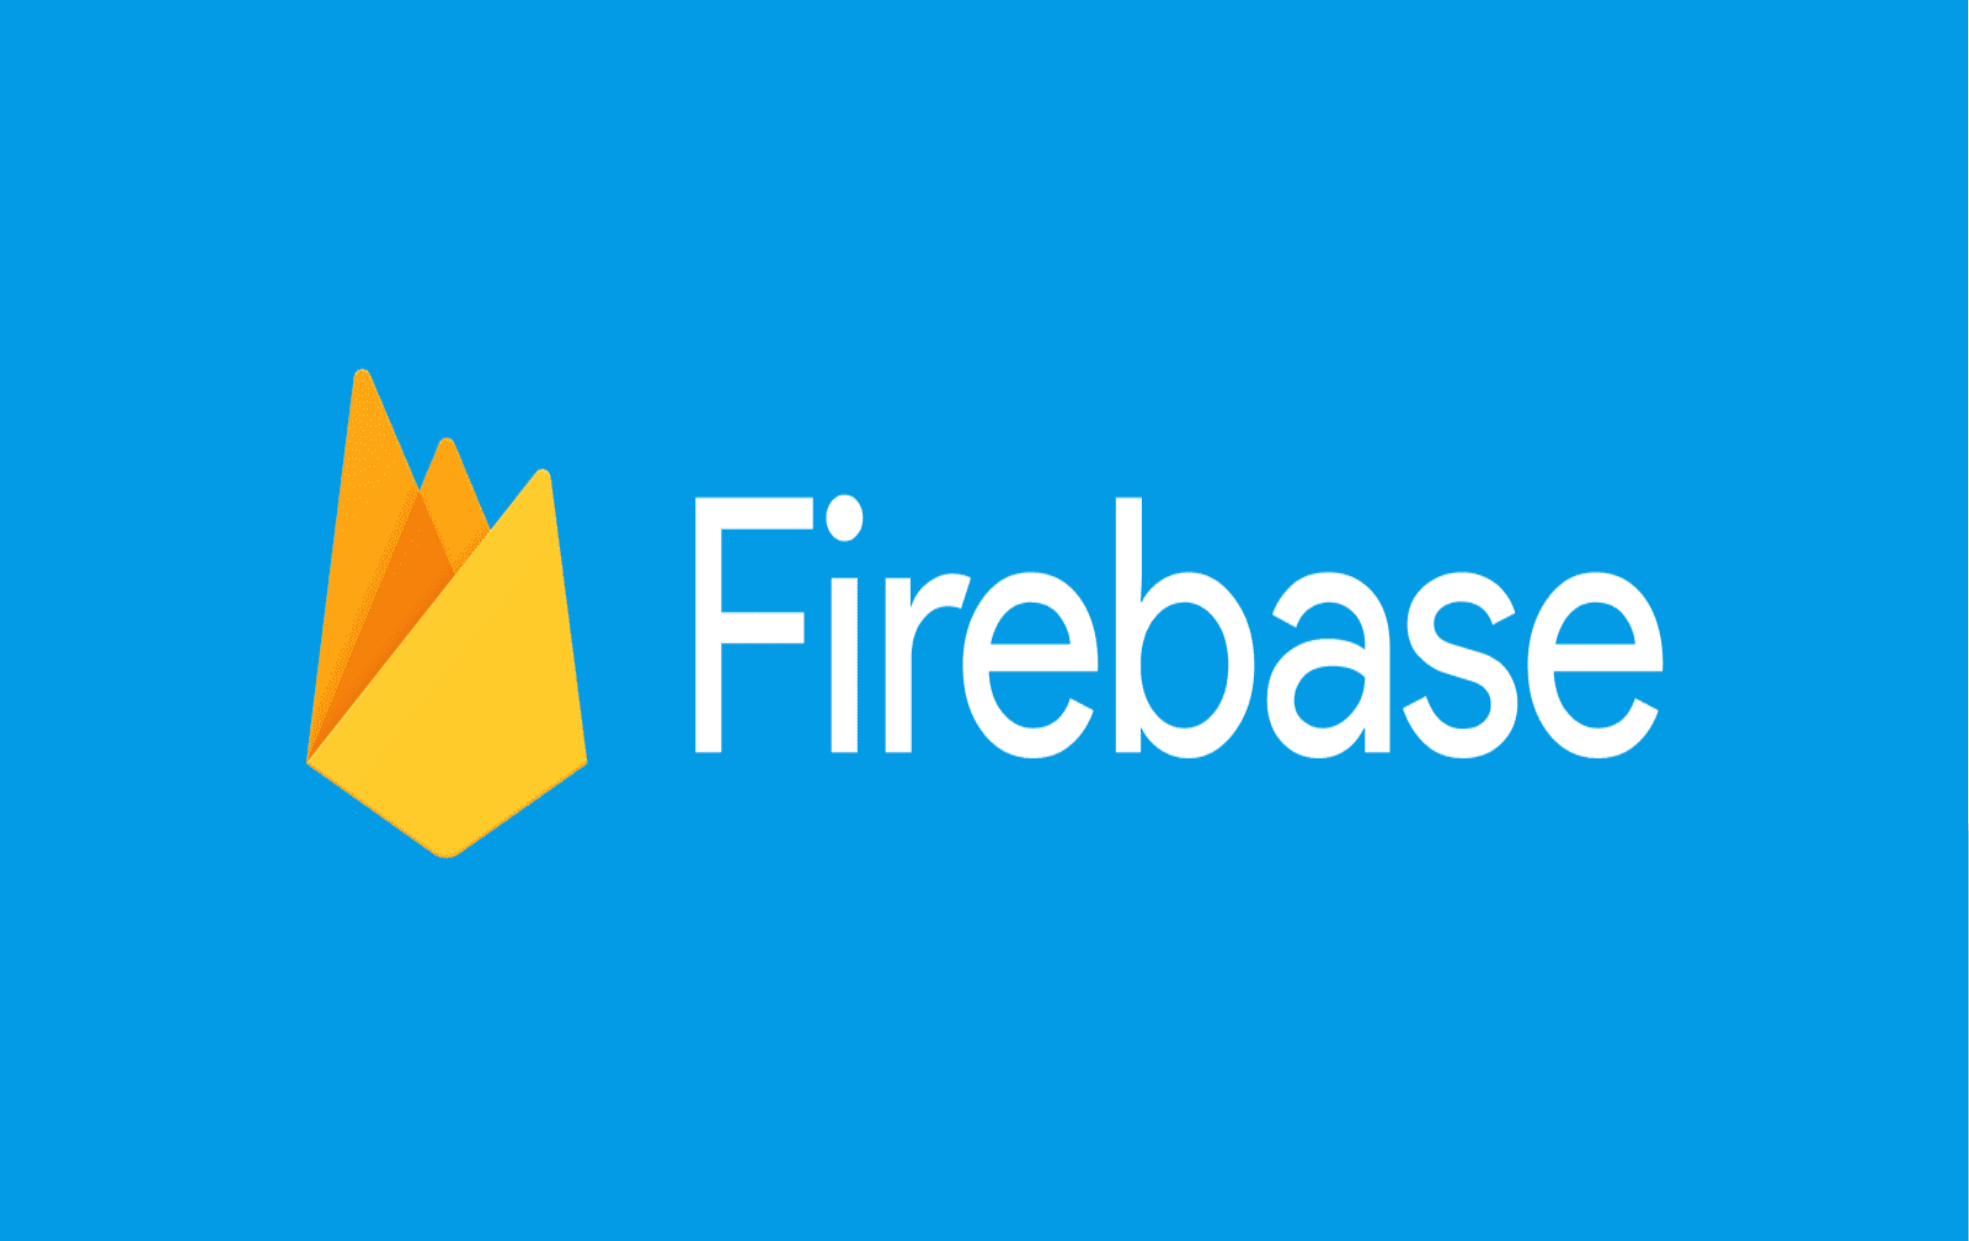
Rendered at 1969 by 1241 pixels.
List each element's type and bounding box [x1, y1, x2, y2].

picture [885, 573, 970, 753]
picture [1403, 572, 1518, 758]
picture [826, 494, 863, 542]
picture [1116, 497, 1254, 758]
picture [696, 497, 813, 753]
picture [1528, 572, 1663, 758]
picture [831, 578, 857, 753]
picture [1267, 572, 1390, 758]
picture [307, 368, 587, 858]
picture [963, 572, 1098, 758]
